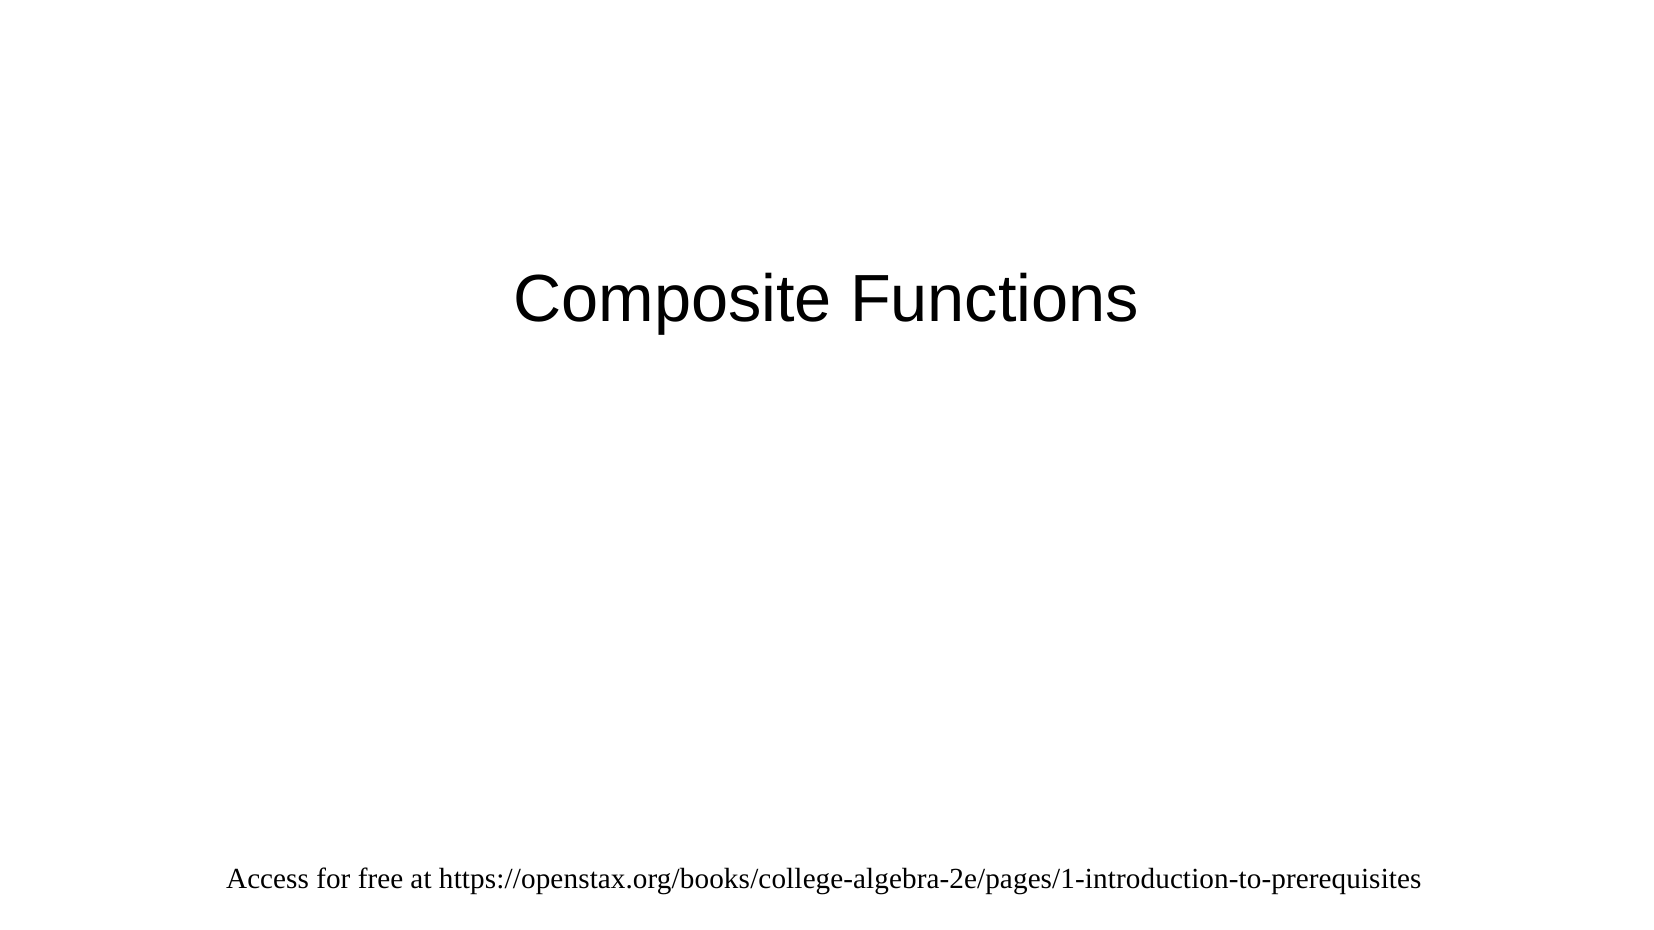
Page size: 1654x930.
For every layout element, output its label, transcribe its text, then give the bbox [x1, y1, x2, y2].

subtitle Composite Functions [82, 37, 1571, 561]
